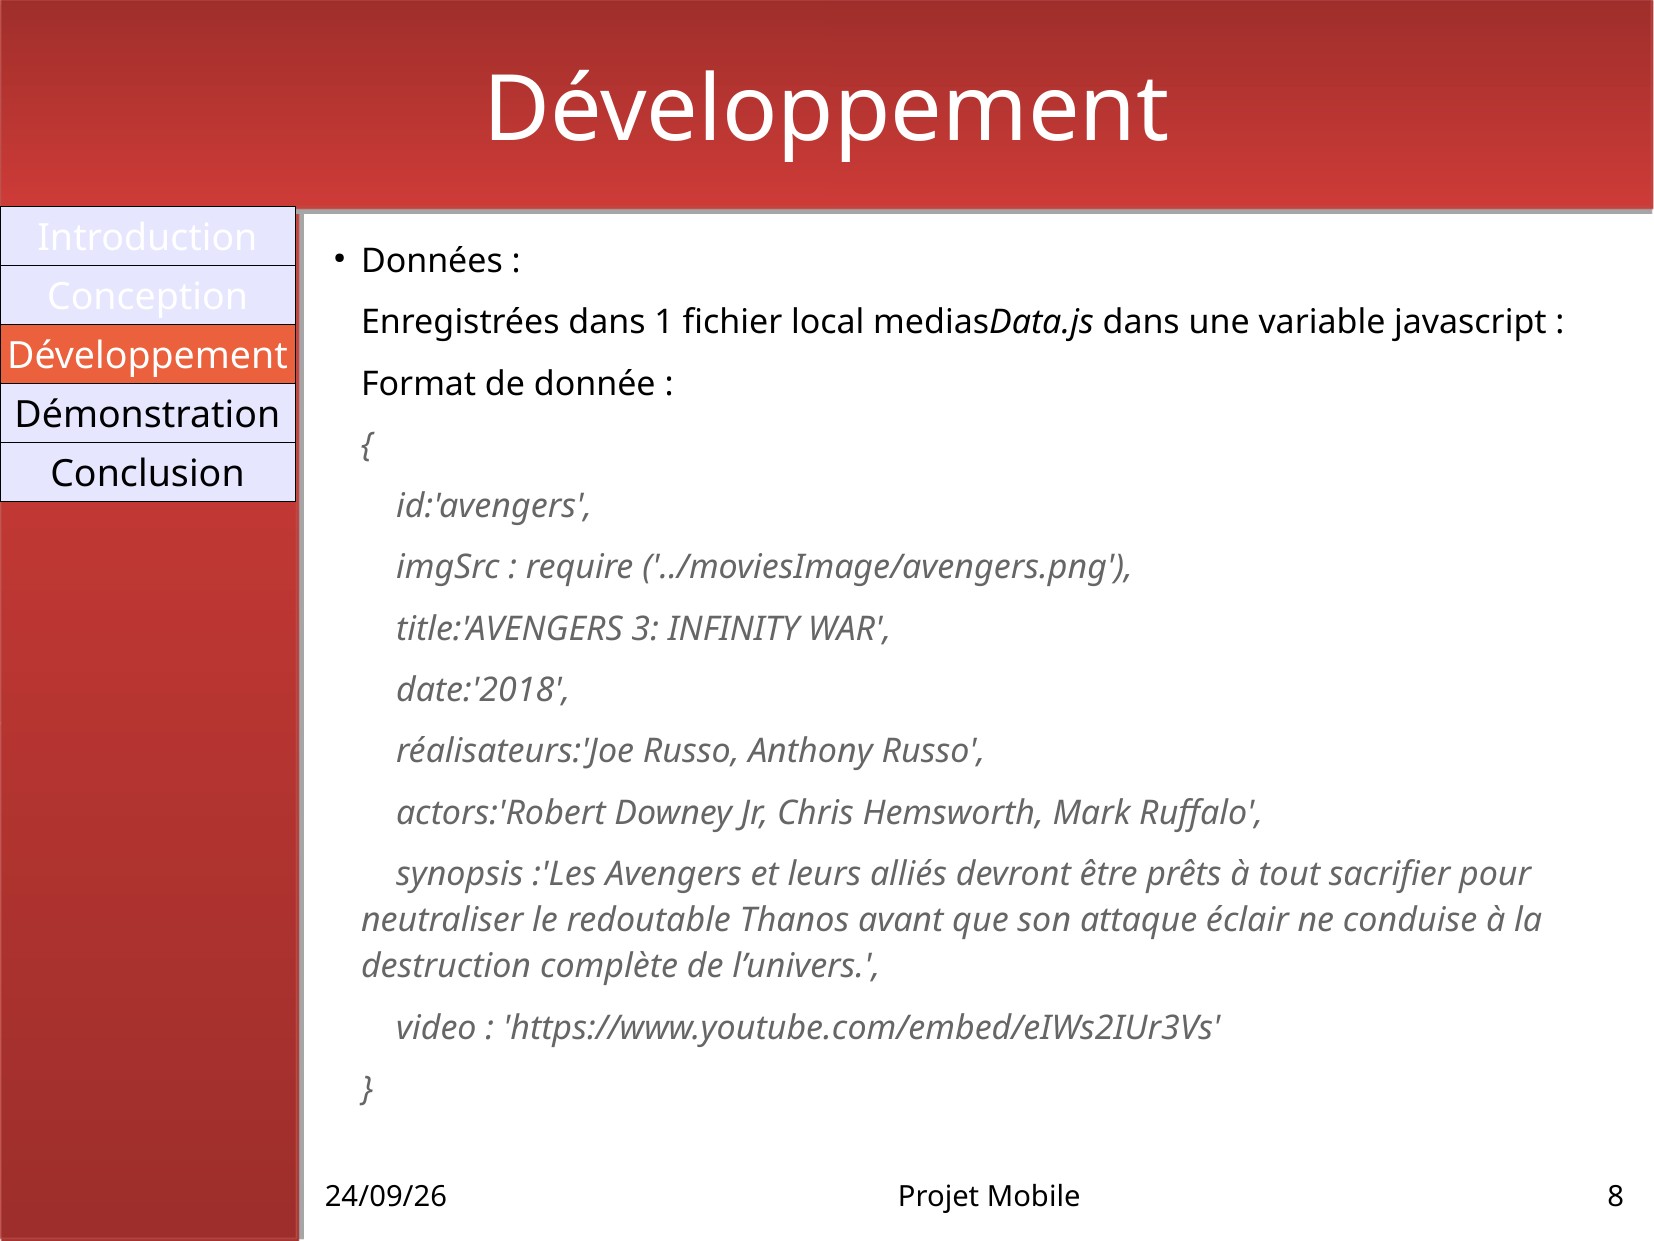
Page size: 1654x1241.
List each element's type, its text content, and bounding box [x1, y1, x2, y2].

text_box Conclusion [0, 442, 296, 502]
text_box Développement [0, 324, 296, 383]
text_box Démonstration [0, 383, 296, 442]
title Développement [29, 31, 1625, 178]
list Données : Enregistrées dans 1 fichier local mediasData.js dans une variable javascript : Format de donnée : { id:'avengers', imgSrc : require ('../moviesImage/avengers.png'), title:'AVENGERS 3: INFINITY WAR', date:'2018', réalisateurs:'Joe Russo, Anthony Russo', actors:'Robert Downey Jr, Chris Hemsworth, Mark Ruffalo', synopsis :'Les Avengers et leurs alliés devront être prêts à tout sacrifier pour neutraliser le redoutable Thanos avant que son attaque éclair ne conduise à la destruction complète de l’univers.', video : 'https://www.youtube.com/embed/eIWs2IUr3Vs' } [324, 236, 1625, 1123]
text_box Introduction [0, 206, 296, 265]
text_box Conception [0, 265, 296, 324]
picture [0, 0, 1654, 1241]
